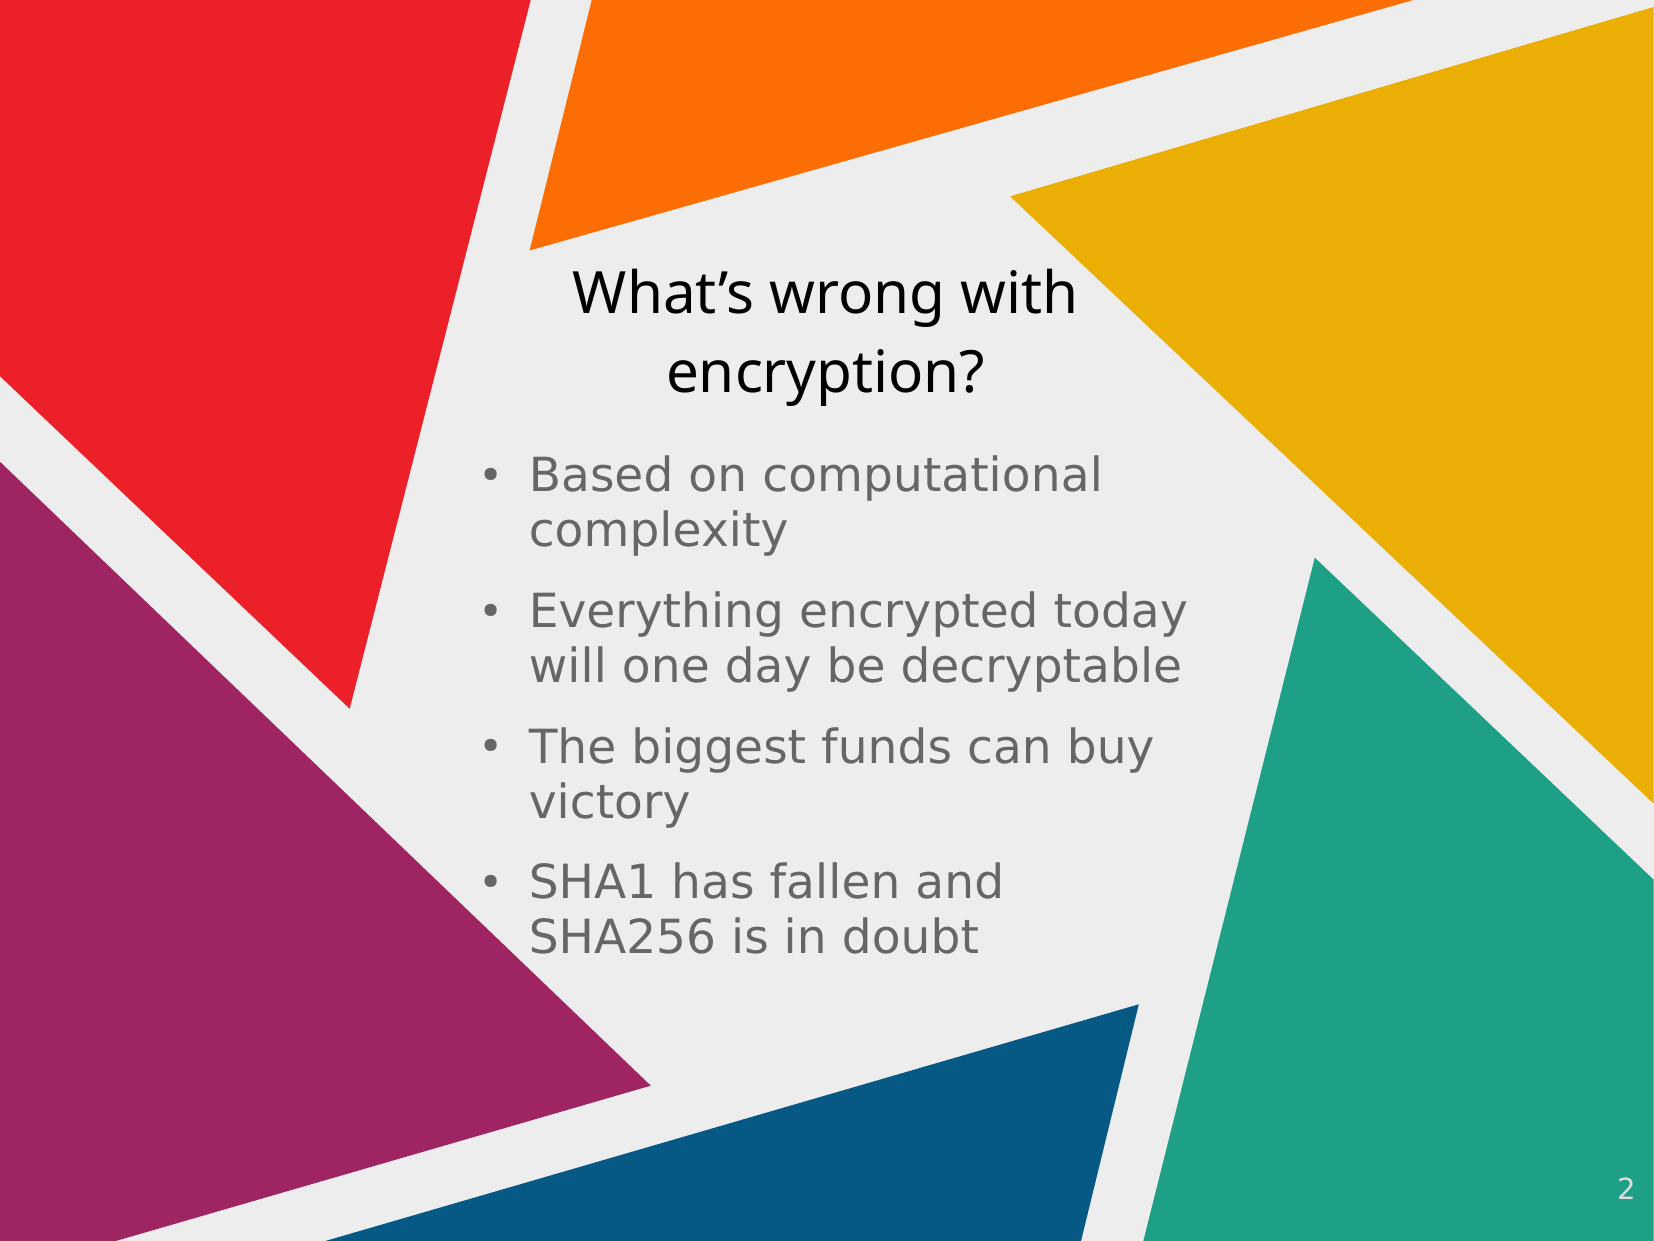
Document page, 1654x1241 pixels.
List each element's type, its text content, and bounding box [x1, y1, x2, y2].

list Based on computational complexity Everything encrypted today will one day be decryptable The biggest funds can buy victory SHA1 has fallen and SHA256 is in doubt [467, 447, 1191, 1005]
title What’s wrong with encryption? [467, 226, 1185, 434]
